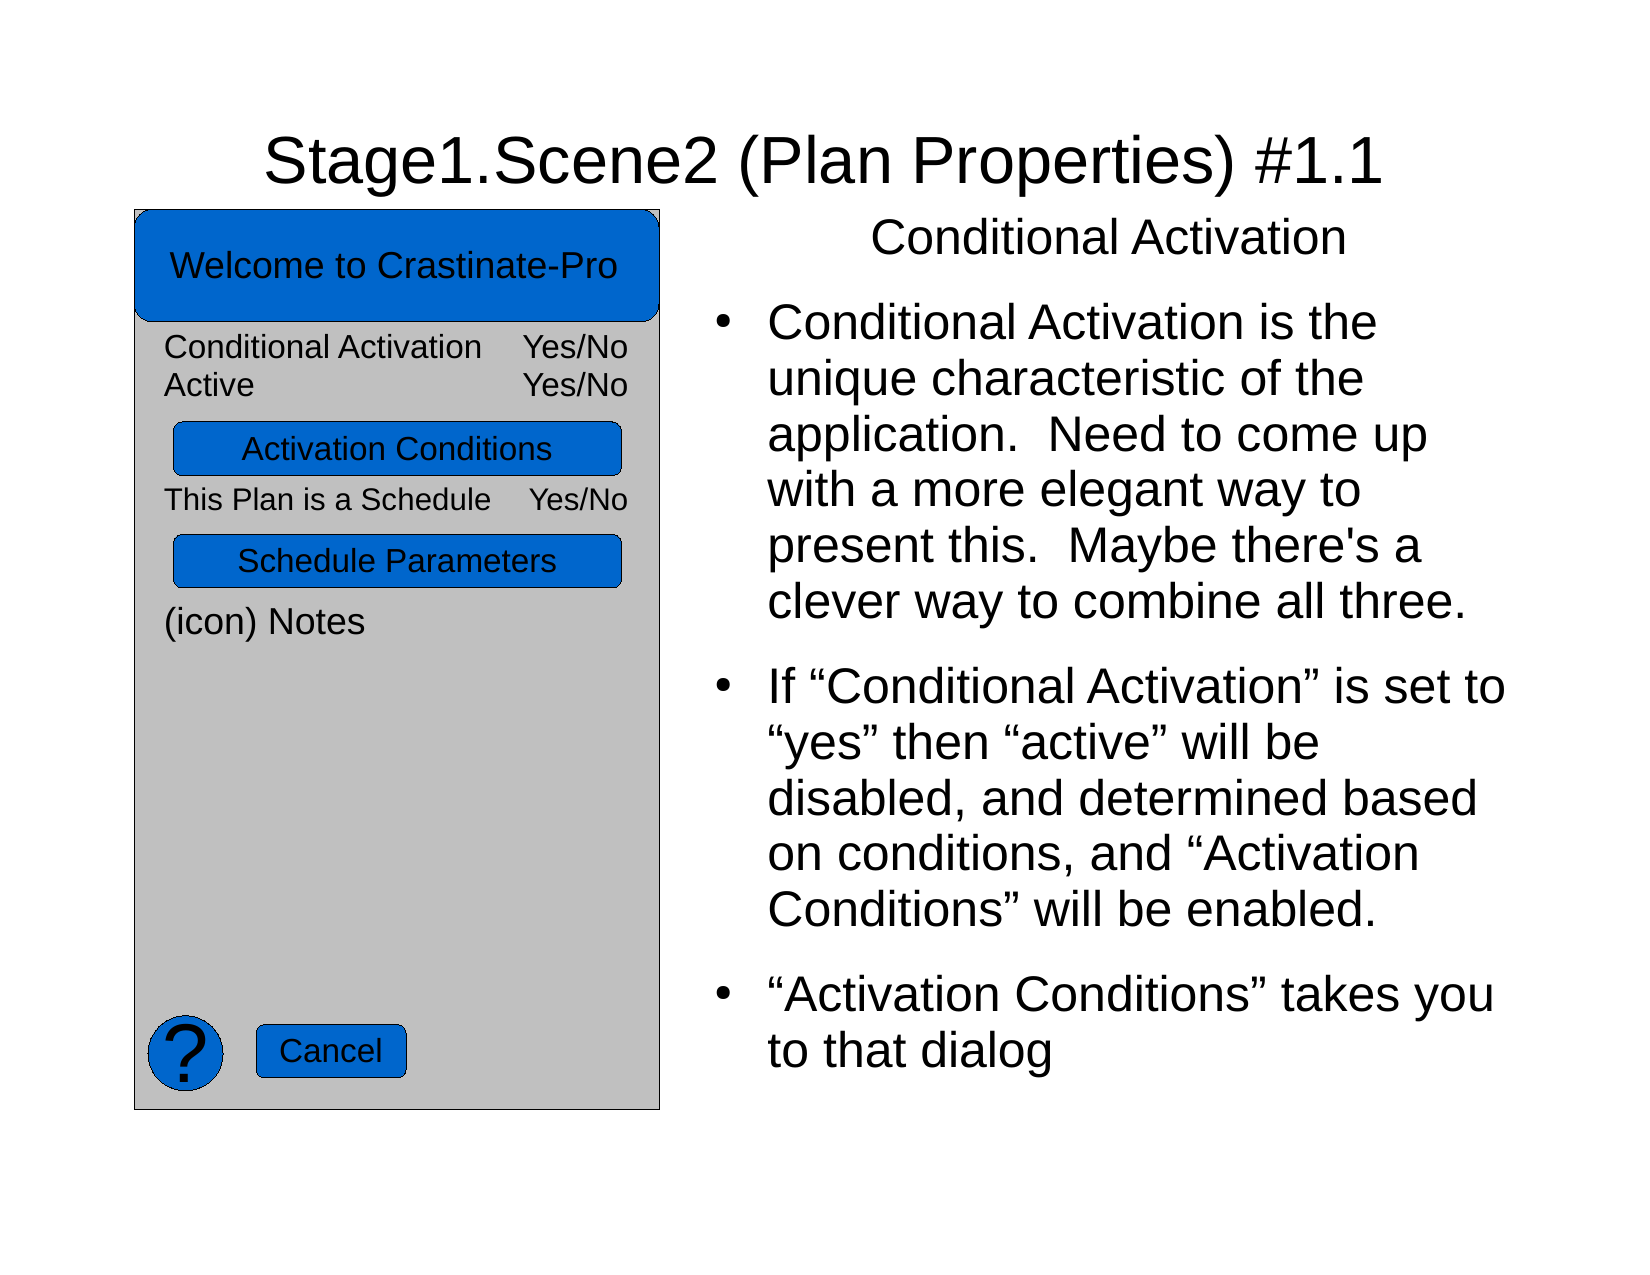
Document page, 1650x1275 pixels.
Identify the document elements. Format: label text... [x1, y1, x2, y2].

text_box Schedule Parameters [173, 534, 622, 588]
text_box [134, 209, 147, 222]
text_box Cancel [256, 1024, 407, 1078]
text_box [134, 309, 145, 321]
text_box ? [147, 1015, 224, 1091]
title Stage1.Scene2 (Plan Properties) #1.1 [135, 112, 1515, 210]
text_box Activation Conditions [173, 421, 622, 476]
text_box Conditional Activation Yes/No Active Yes/No This Plan is a Schedule Yes/No (icon) Notes [134, 321, 660, 652]
text_box [649, 304, 660, 321]
text_box Welcome to Crastinate-Pro [134, 209, 660, 321]
text_box [134, 652, 660, 1110]
text_box [646, 209, 660, 226]
list Conditional Activation Conditional Activation is the unique characteristic of the application. Need to come up with a more elegant way to present this. Maybe there's a clever way to combine all three. If “Conditional Activation” is set to “yes” then “active” will be disabled, and determined based on conditions, and “Activation Conditions” will be enabled. “Activation Conditions” takes you to that dialog [696, 209, 1522, 1079]
